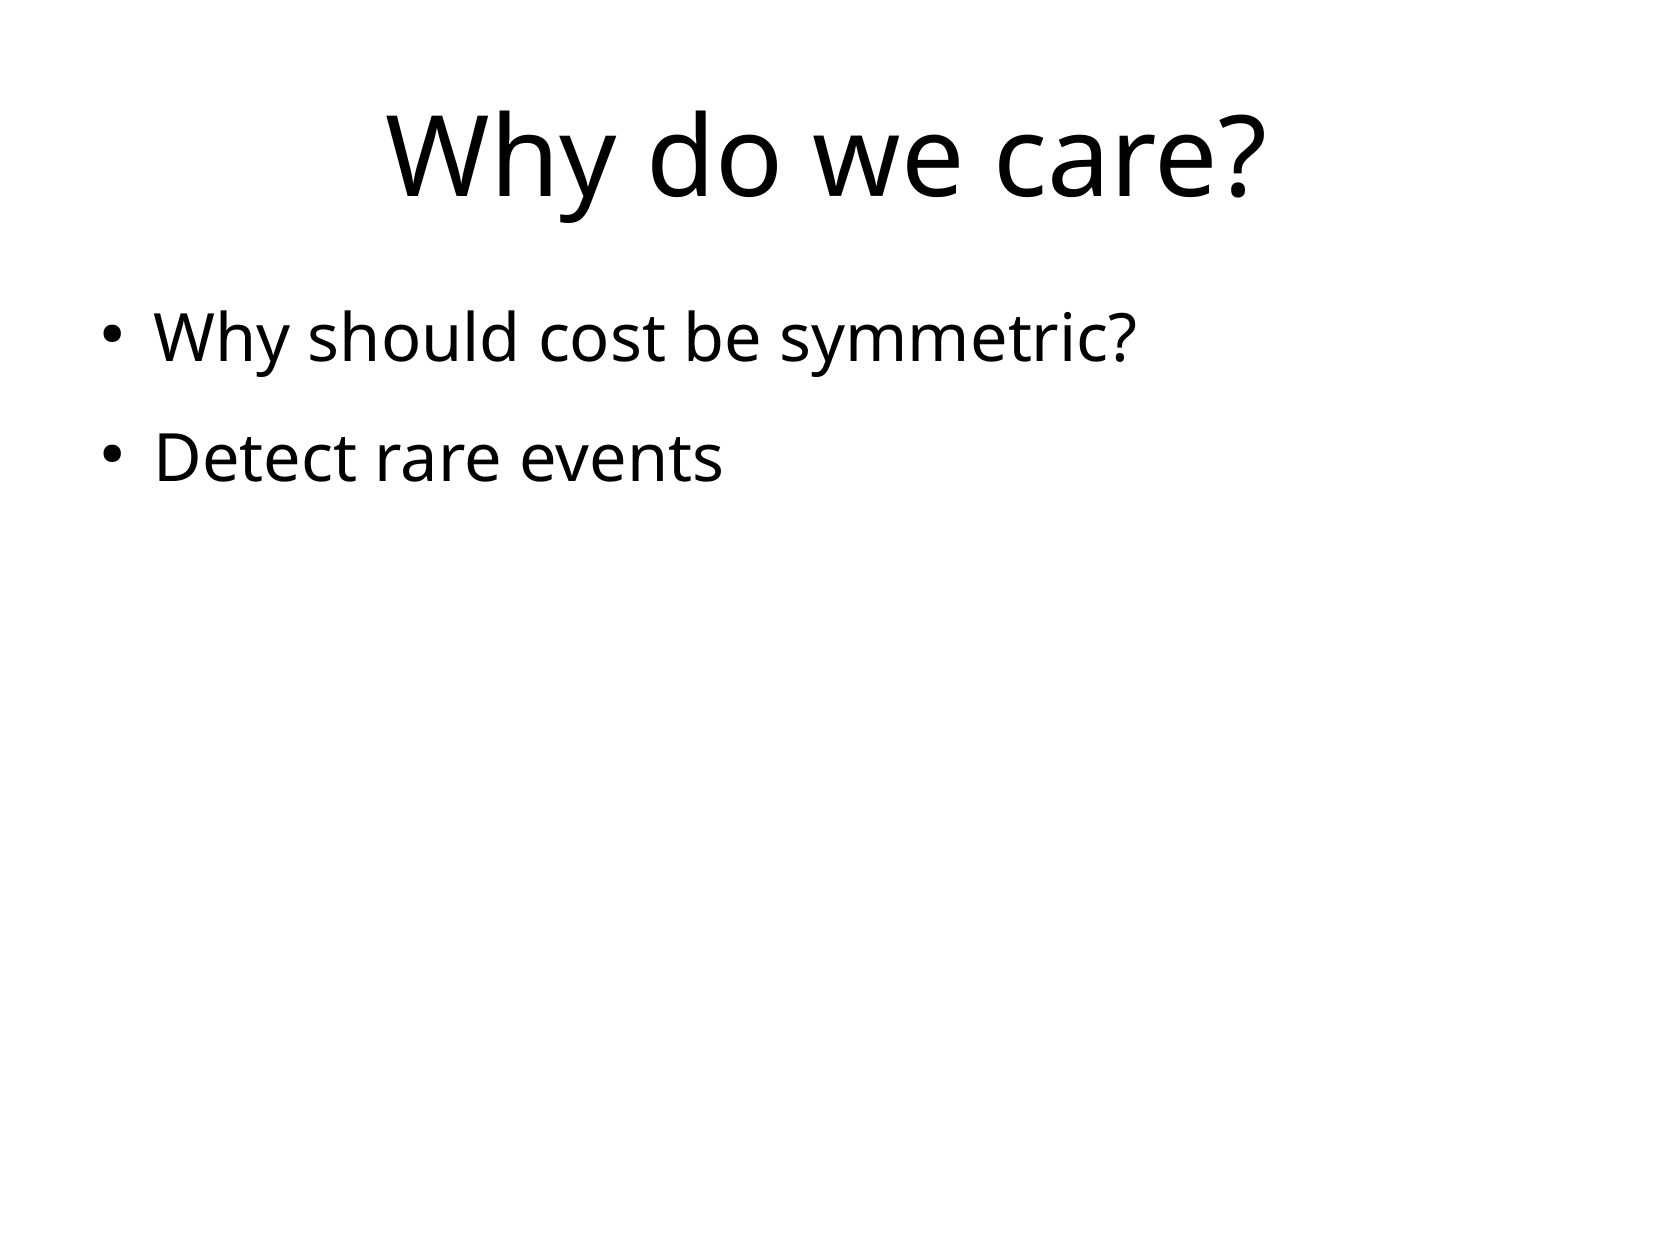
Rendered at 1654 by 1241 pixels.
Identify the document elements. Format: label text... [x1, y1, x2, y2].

list Why should cost be symmetric? Detect rare events [82, 290, 1571, 1010]
title Why do we care? [82, 49, 1571, 257]
